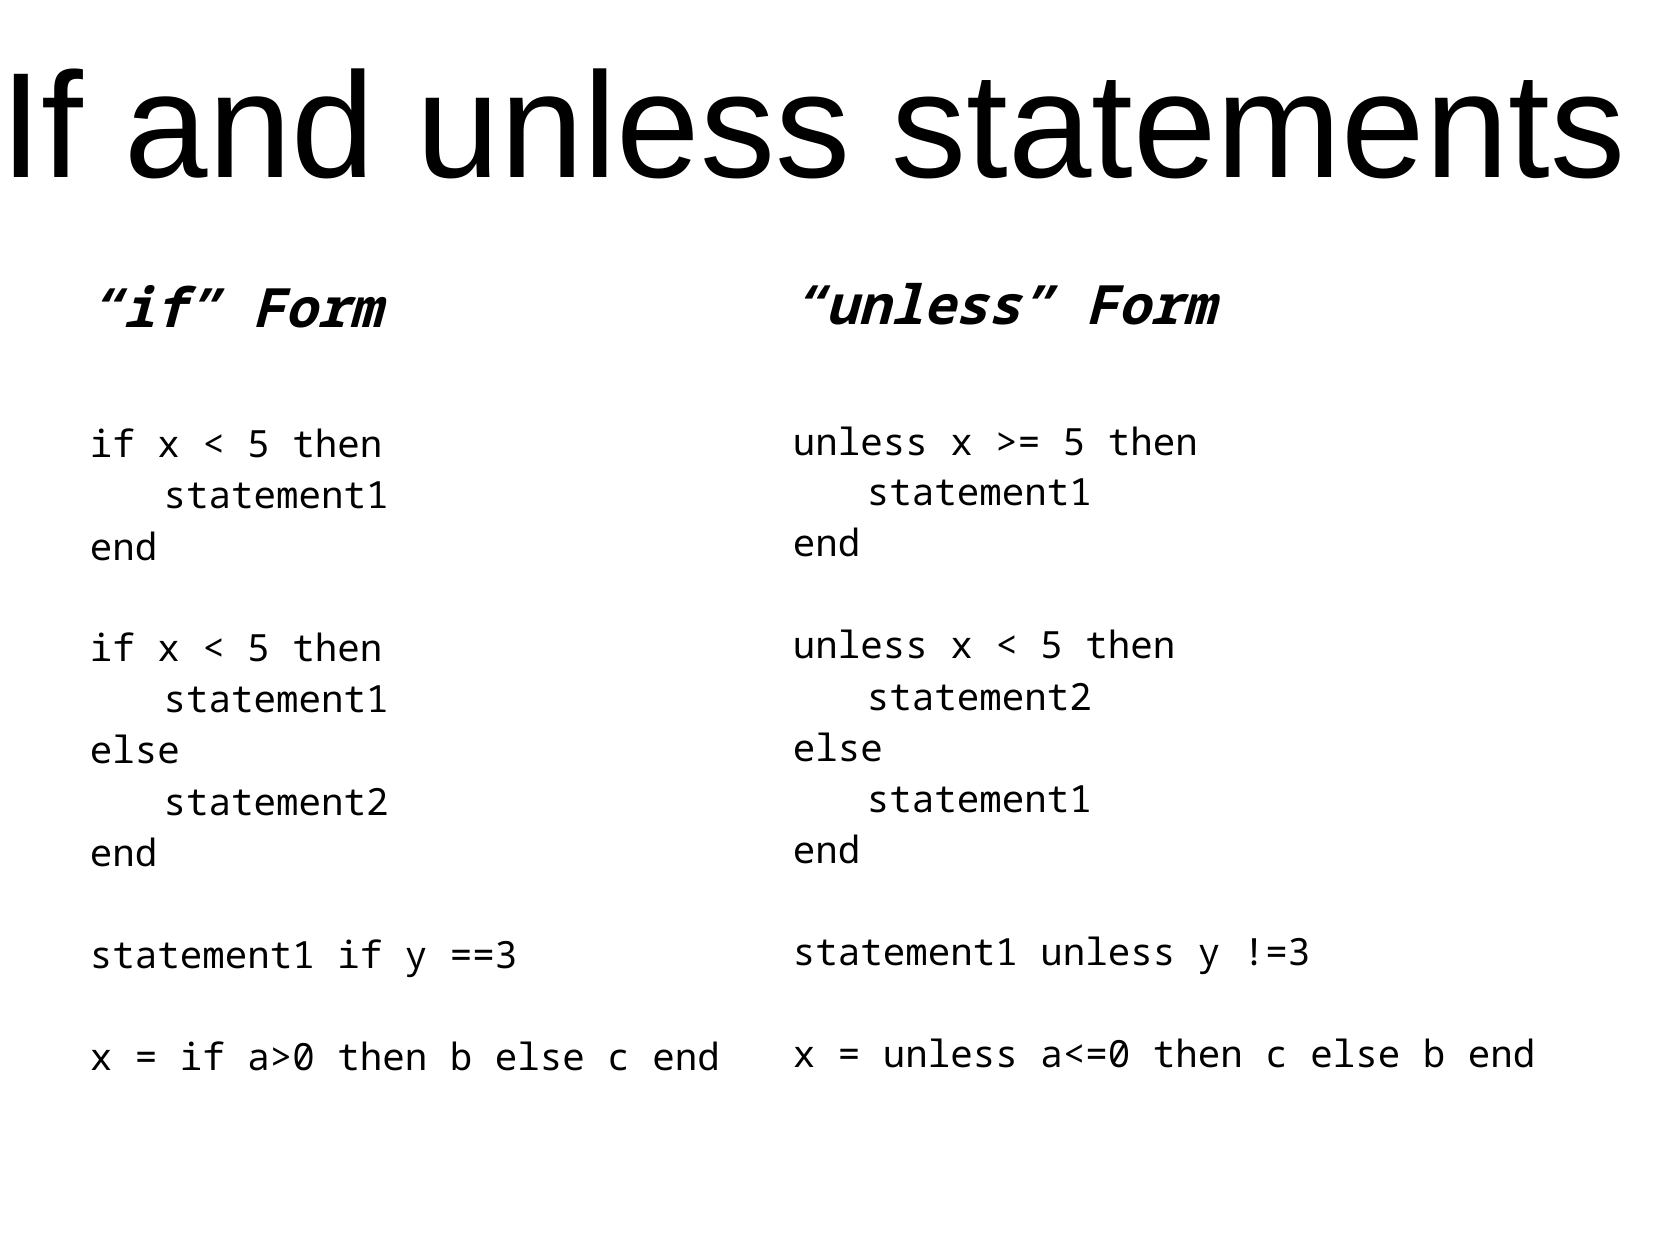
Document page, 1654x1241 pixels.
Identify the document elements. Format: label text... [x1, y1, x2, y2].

text_box If and unless statements [0, 33, 1654, 217]
text_box “unless” Form unless x >= 5 then statement1 end unless x < 5 then statement2 else statement1 end statement1 unless y !=3 x = unless a<=0 then c else b end [778, 259, 1576, 968]
text_box “if” Form if x < 5 then statement1 end if x < 5 then statement1 else statement2 end statement1 if y ==3 x = if a>0 then b else c end [75, 262, 751, 971]
